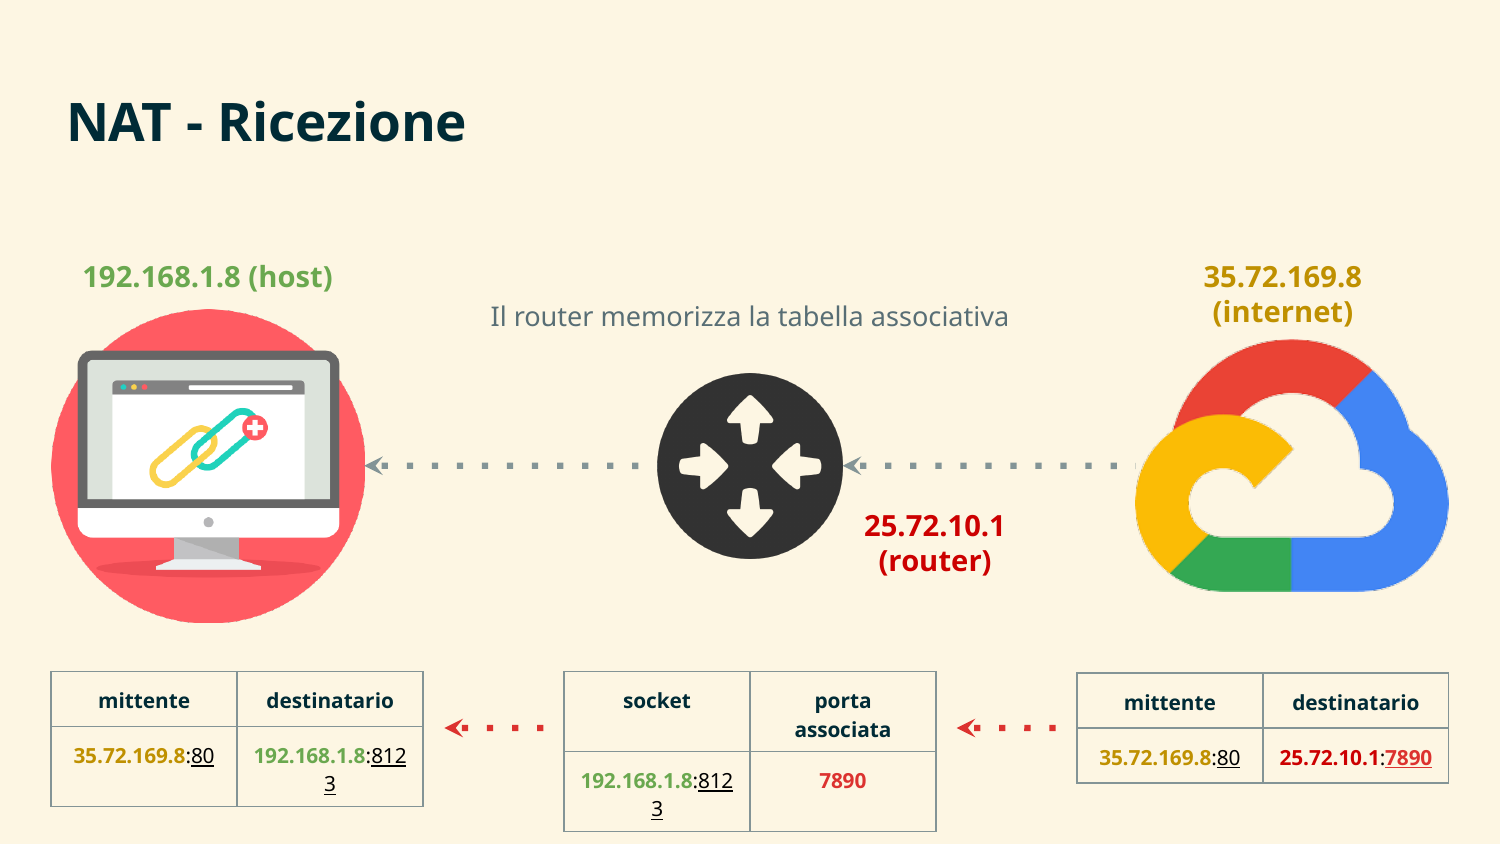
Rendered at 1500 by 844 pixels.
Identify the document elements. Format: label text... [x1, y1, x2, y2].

table_header mittente [1078, 674, 1262, 727]
text_box Il router memorizza la tabella associativa [468, 284, 1032, 348]
table_cell 35.72.169.8:80 [1078, 729, 1262, 782]
picture [1135, 344, 1449, 592]
table_header porta associata [751, 672, 935, 751]
table_header destinatario [1264, 674, 1448, 727]
text_box 35.72.169.8 (internet) [1117, 243, 1449, 344]
table_cell 35.72.169.8:80 [52, 727, 236, 806]
text_box 192.168.1.8 (host) [61, 243, 355, 309]
table_header mittente [52, 672, 236, 726]
table_cell 192.168.1.8:8123 [238, 727, 422, 806]
text_box 25.72.10.1 (router) [842, 492, 1028, 593]
picture [657, 373, 843, 559]
table_cell 25.72.10.1:7890 [1264, 729, 1448, 782]
table_cell 192.168.1.8:8123 [565, 752, 749, 831]
table_cell 7890 [751, 752, 935, 831]
table_header destinatario [238, 672, 422, 726]
picture [51, 309, 365, 623]
table_header socket [565, 672, 749, 751]
title NAT - Ricezione [51, 72, 1449, 167]
